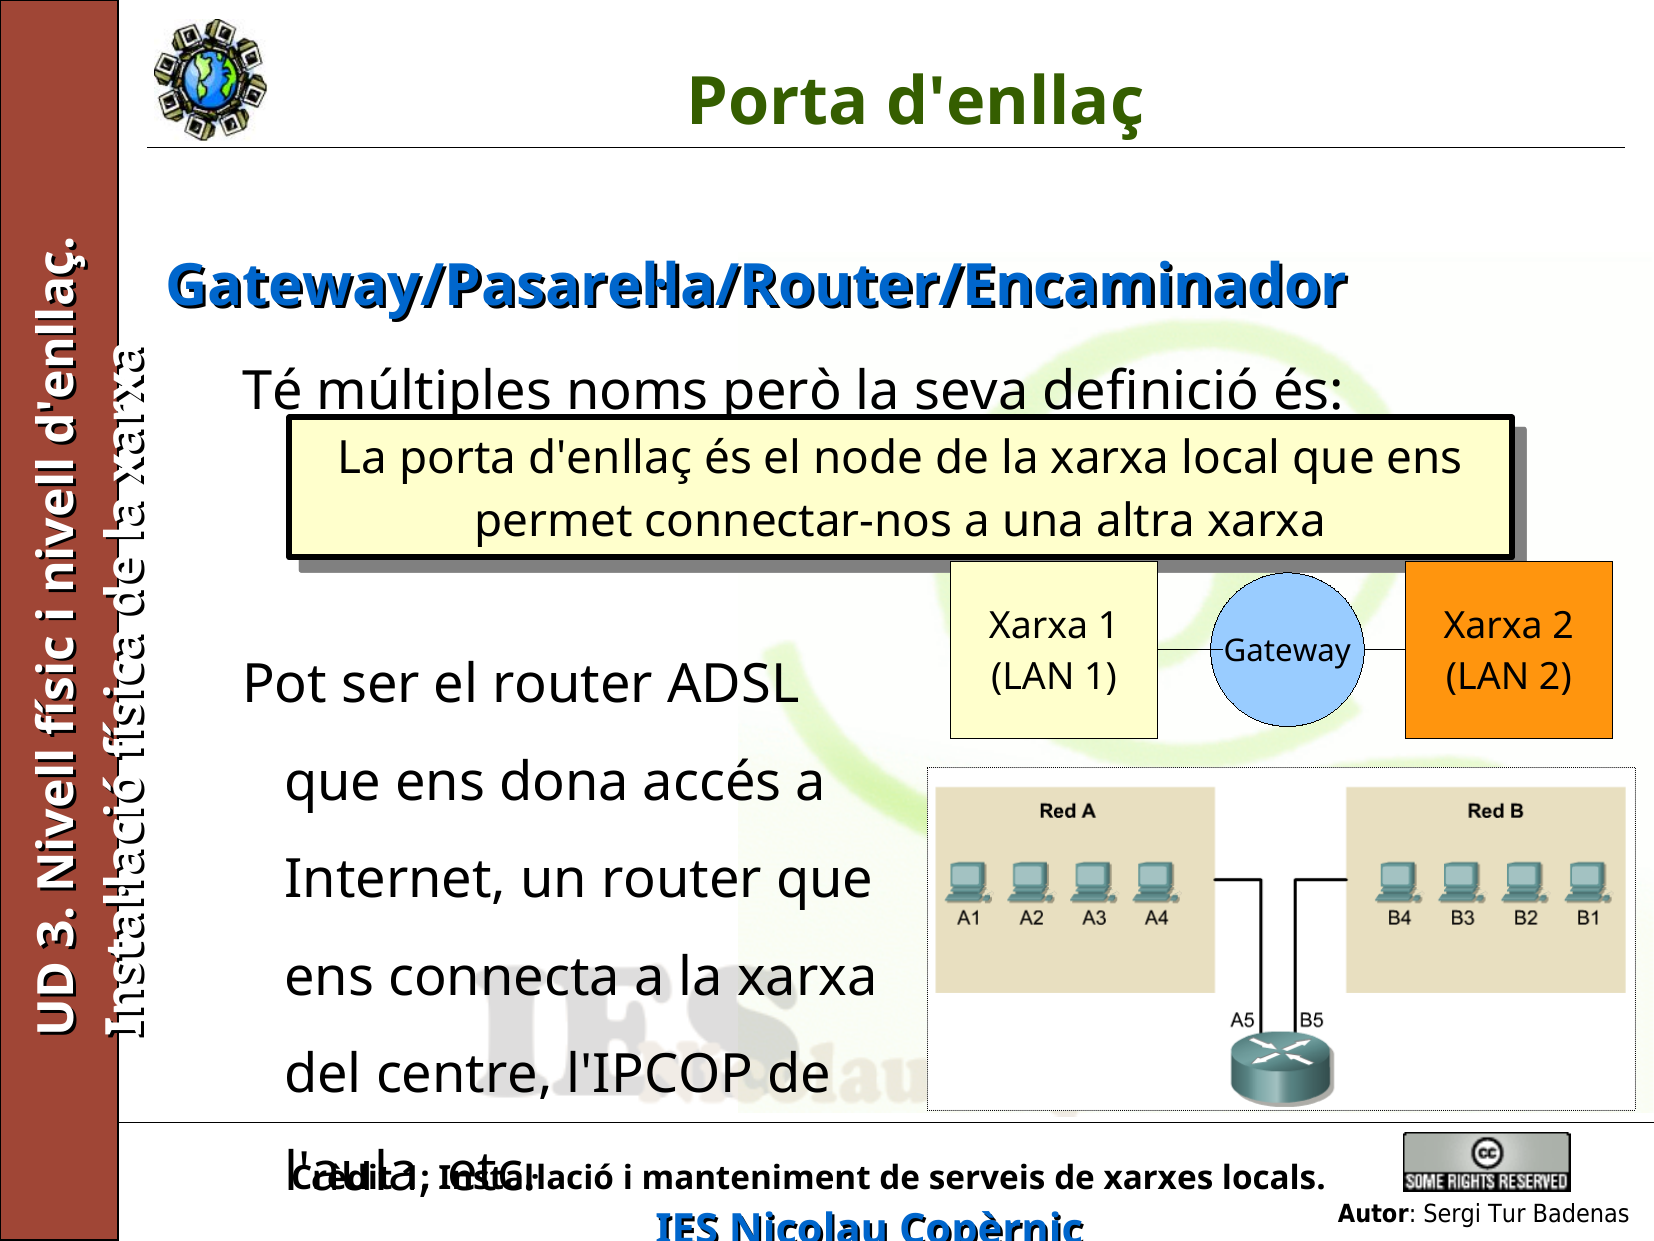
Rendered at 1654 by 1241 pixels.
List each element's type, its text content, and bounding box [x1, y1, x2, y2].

picture [687, 1078, 711, 1088]
picture [154, 19, 268, 142]
picture [466, 252, 1654, 1117]
picture [1403, 1132, 1571, 1192]
text_box Gateway [1210, 572, 1365, 727]
text_box Xarxa 2 (LAN 2) [1405, 561, 1613, 739]
text_box Xarxa 1 (LAN 1) [950, 561, 1158, 739]
title Porta d'enllaç [171, 56, 1654, 141]
list Gateway/Pasarel·la/Router/Encaminador Té múltiples noms però la seva definició és: Pot ser el router ADSL que ens dona accés a Internet, un router que ens connecta a la xarxa del centre, l'IPCOP de l'aula, etc. [147, 242, 1636, 1078]
text_box La porta d'enllaç és el node de la xarxa local que ens permet connectar-nos a una altra xarxa [289, 417, 1512, 524]
picture [775, 1078, 791, 1089]
